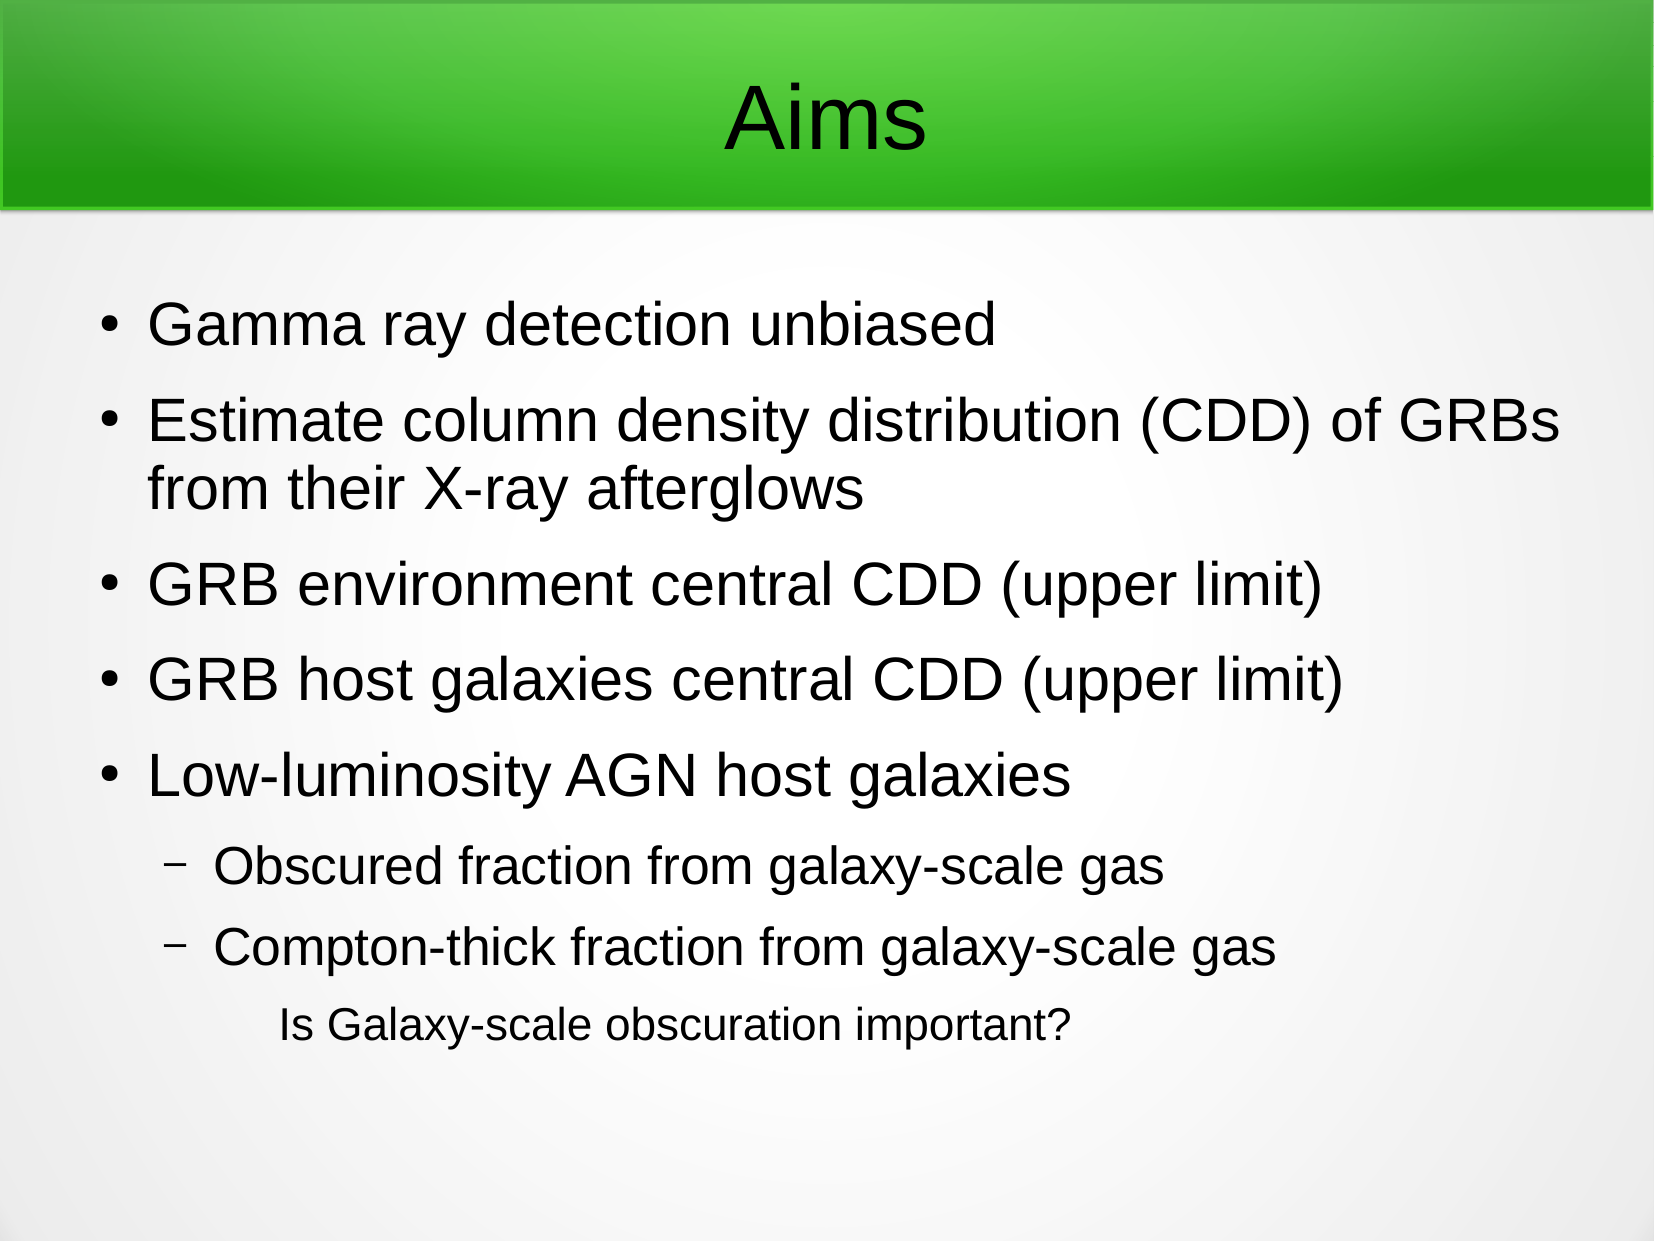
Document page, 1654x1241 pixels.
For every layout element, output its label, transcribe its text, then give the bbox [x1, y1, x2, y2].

list Gamma ray detection unbiased Estimate column density distribution (CDD) of GRBs from their X-ray afterglows GRB environment central CDD (upper limit) GRB host galaxies central CDD (upper limit) Low-luminosity AGN host galaxies Obscured fraction from galaxy-scale gas Compton-thick fraction from galaxy-scale gas Is Galaxy-scale obscuration important? [82, 290, 1591, 1057]
title Aims [82, 47, 1571, 189]
